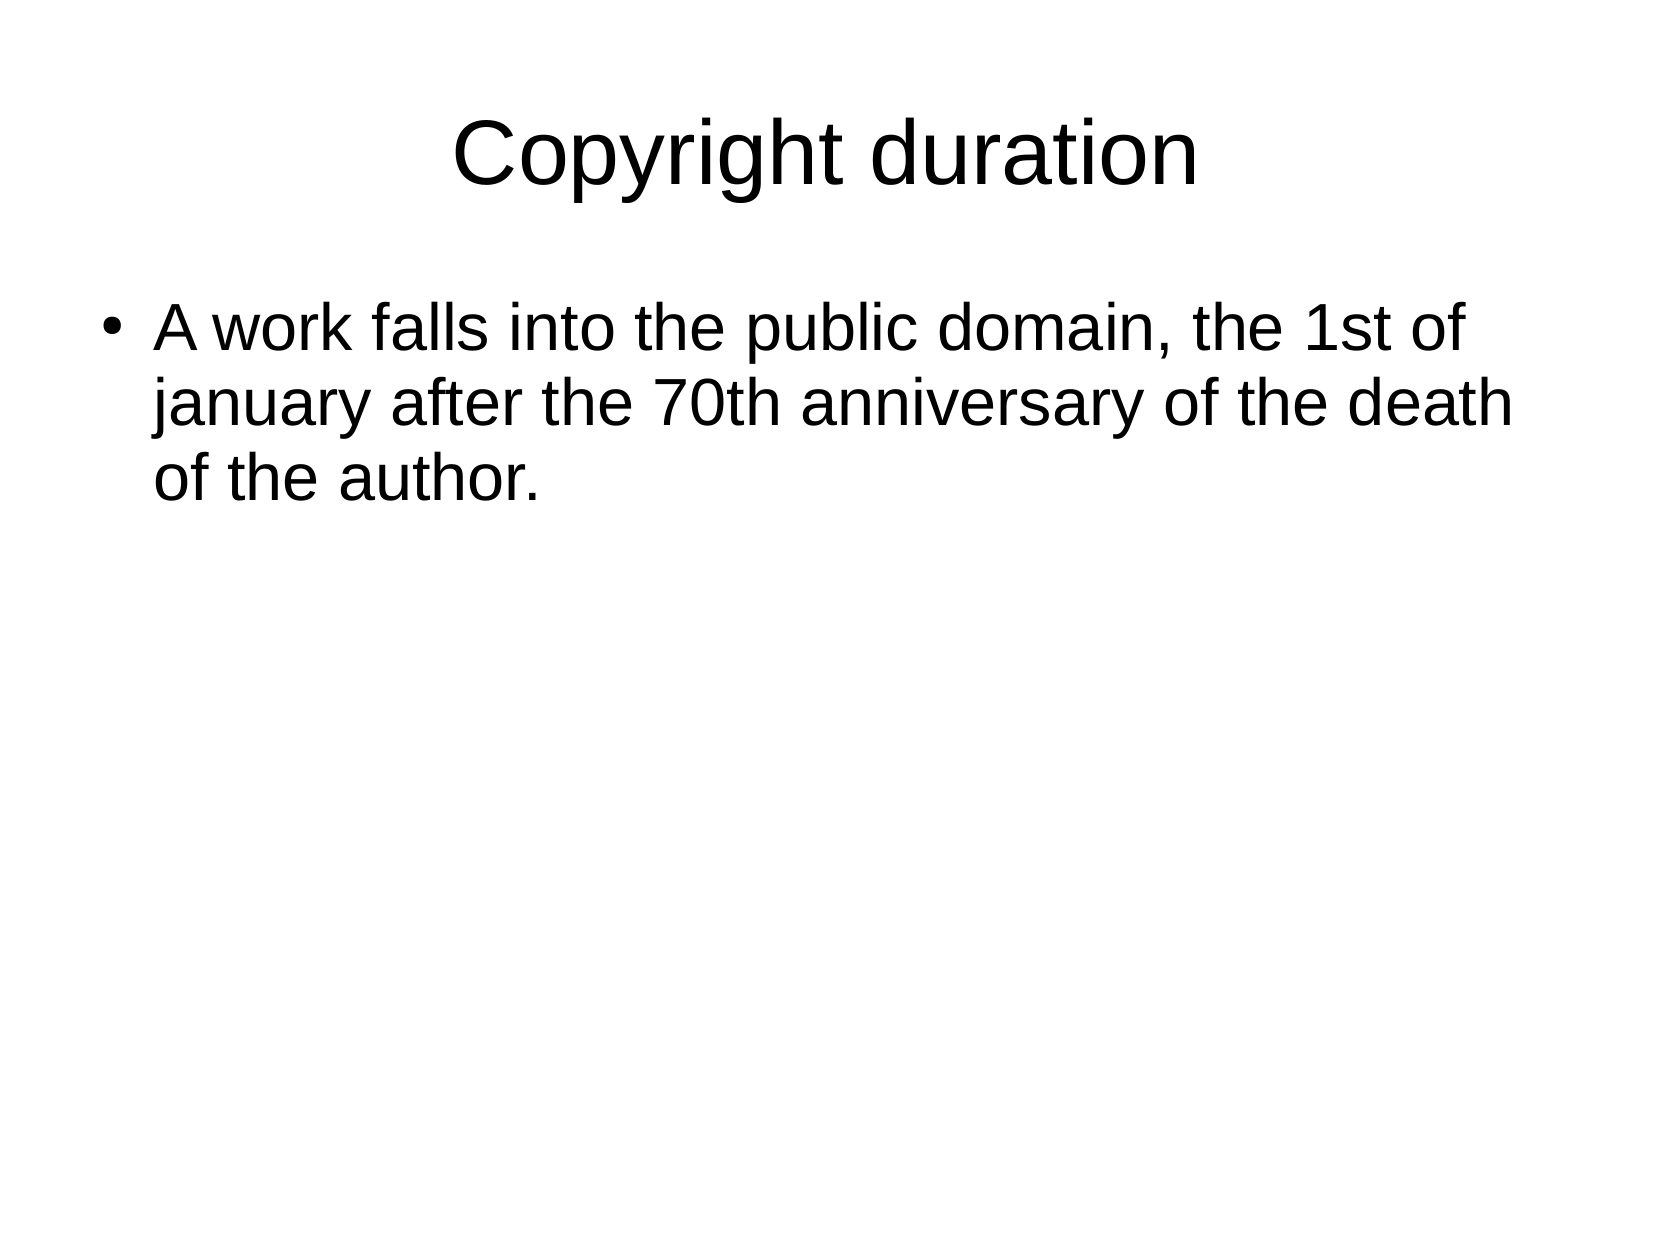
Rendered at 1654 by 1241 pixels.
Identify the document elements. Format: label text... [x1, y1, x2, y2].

list A work falls into the public domain, the 1st of january after the 70th anniversary of the death of the author. [82, 290, 1538, 1010]
title Copyright duration [82, 49, 1571, 257]
